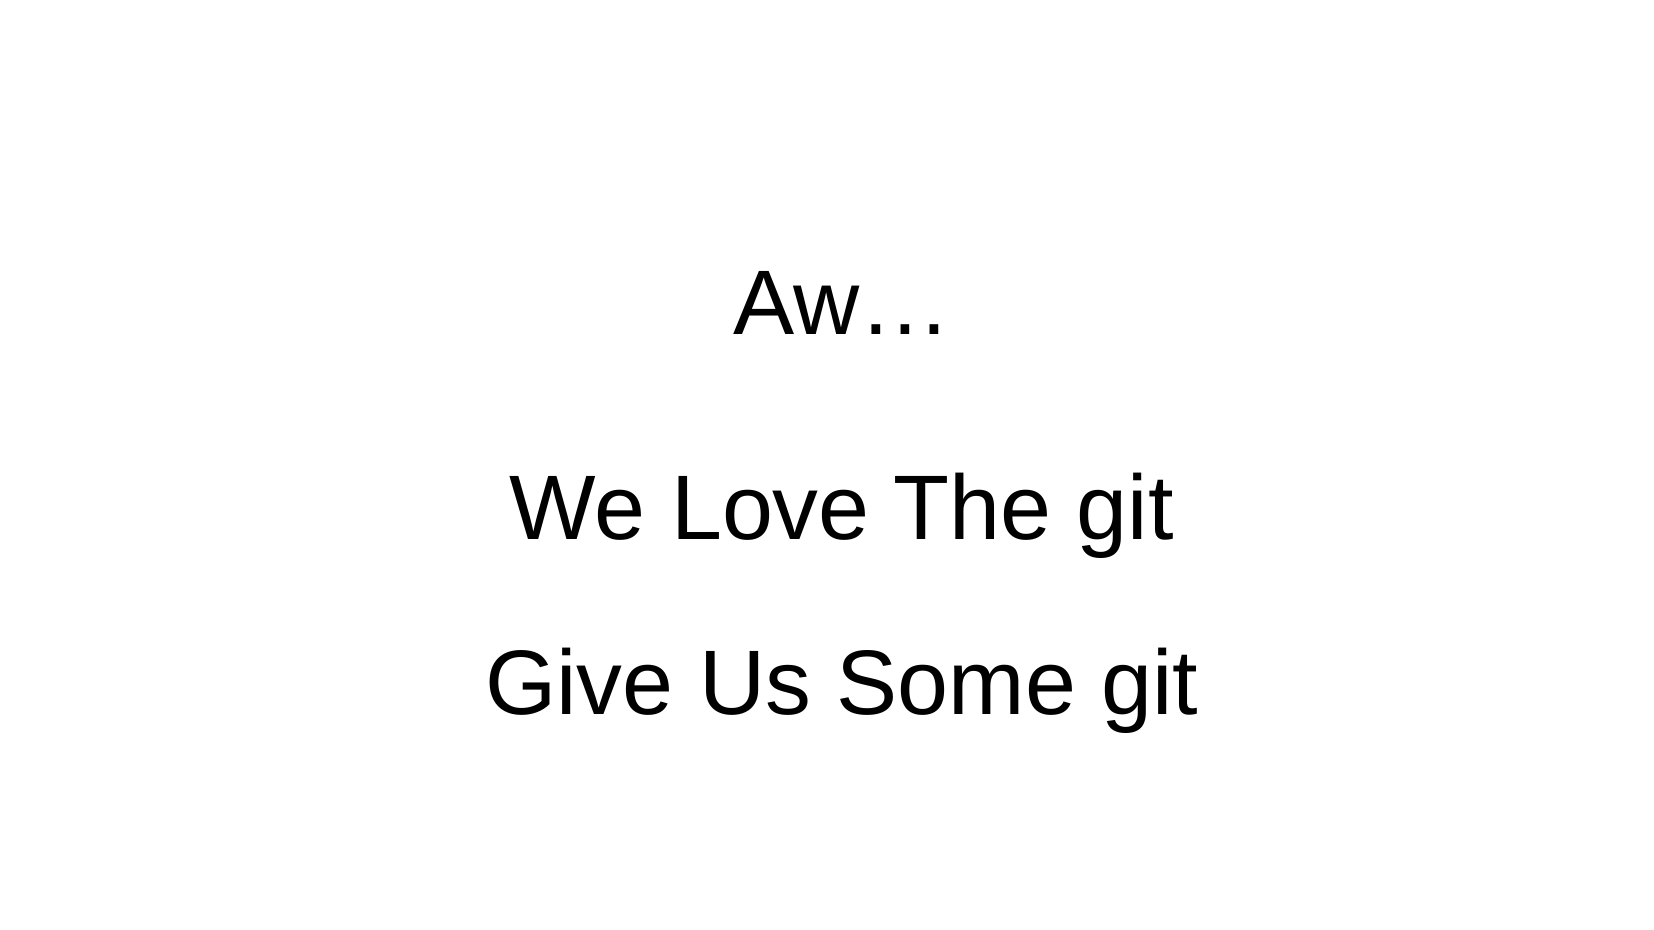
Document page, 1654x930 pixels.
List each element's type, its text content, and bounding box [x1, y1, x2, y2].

title Aw… We Love The git [98, 251, 1587, 560]
title Give Us Some git [98, 605, 1587, 761]
